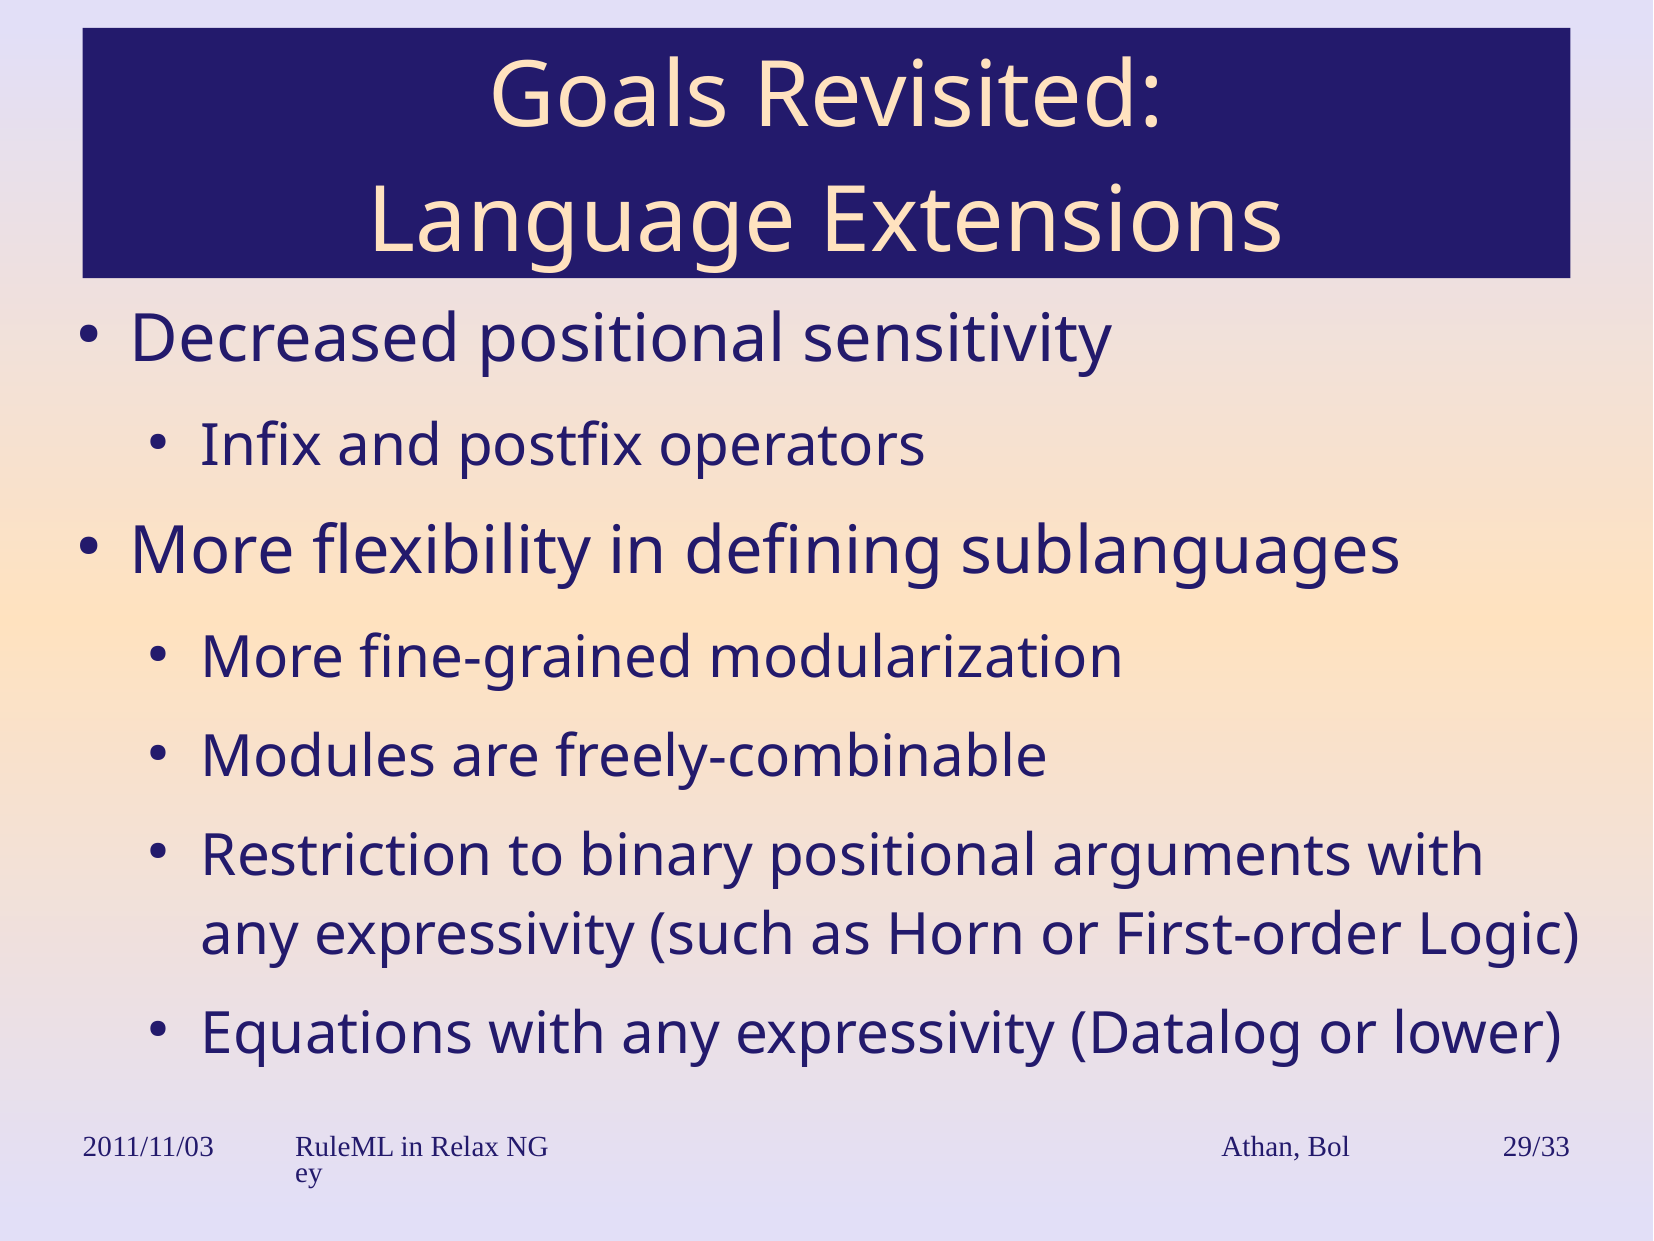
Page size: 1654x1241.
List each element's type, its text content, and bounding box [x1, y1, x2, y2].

list Decreased positional sensitivity Infix and postfix operators More flexibility in defining sublanguages More fine-grained modularization Modules are freely-combinable Restriction to binary positional arguments with any expressivity (such as Horn or First-order Logic) Equations with any expressivity (Datalog or lower) [59, 290, 1595, 1109]
title Goals Revisited: Language Extensions [82, 48, 1571, 258]
